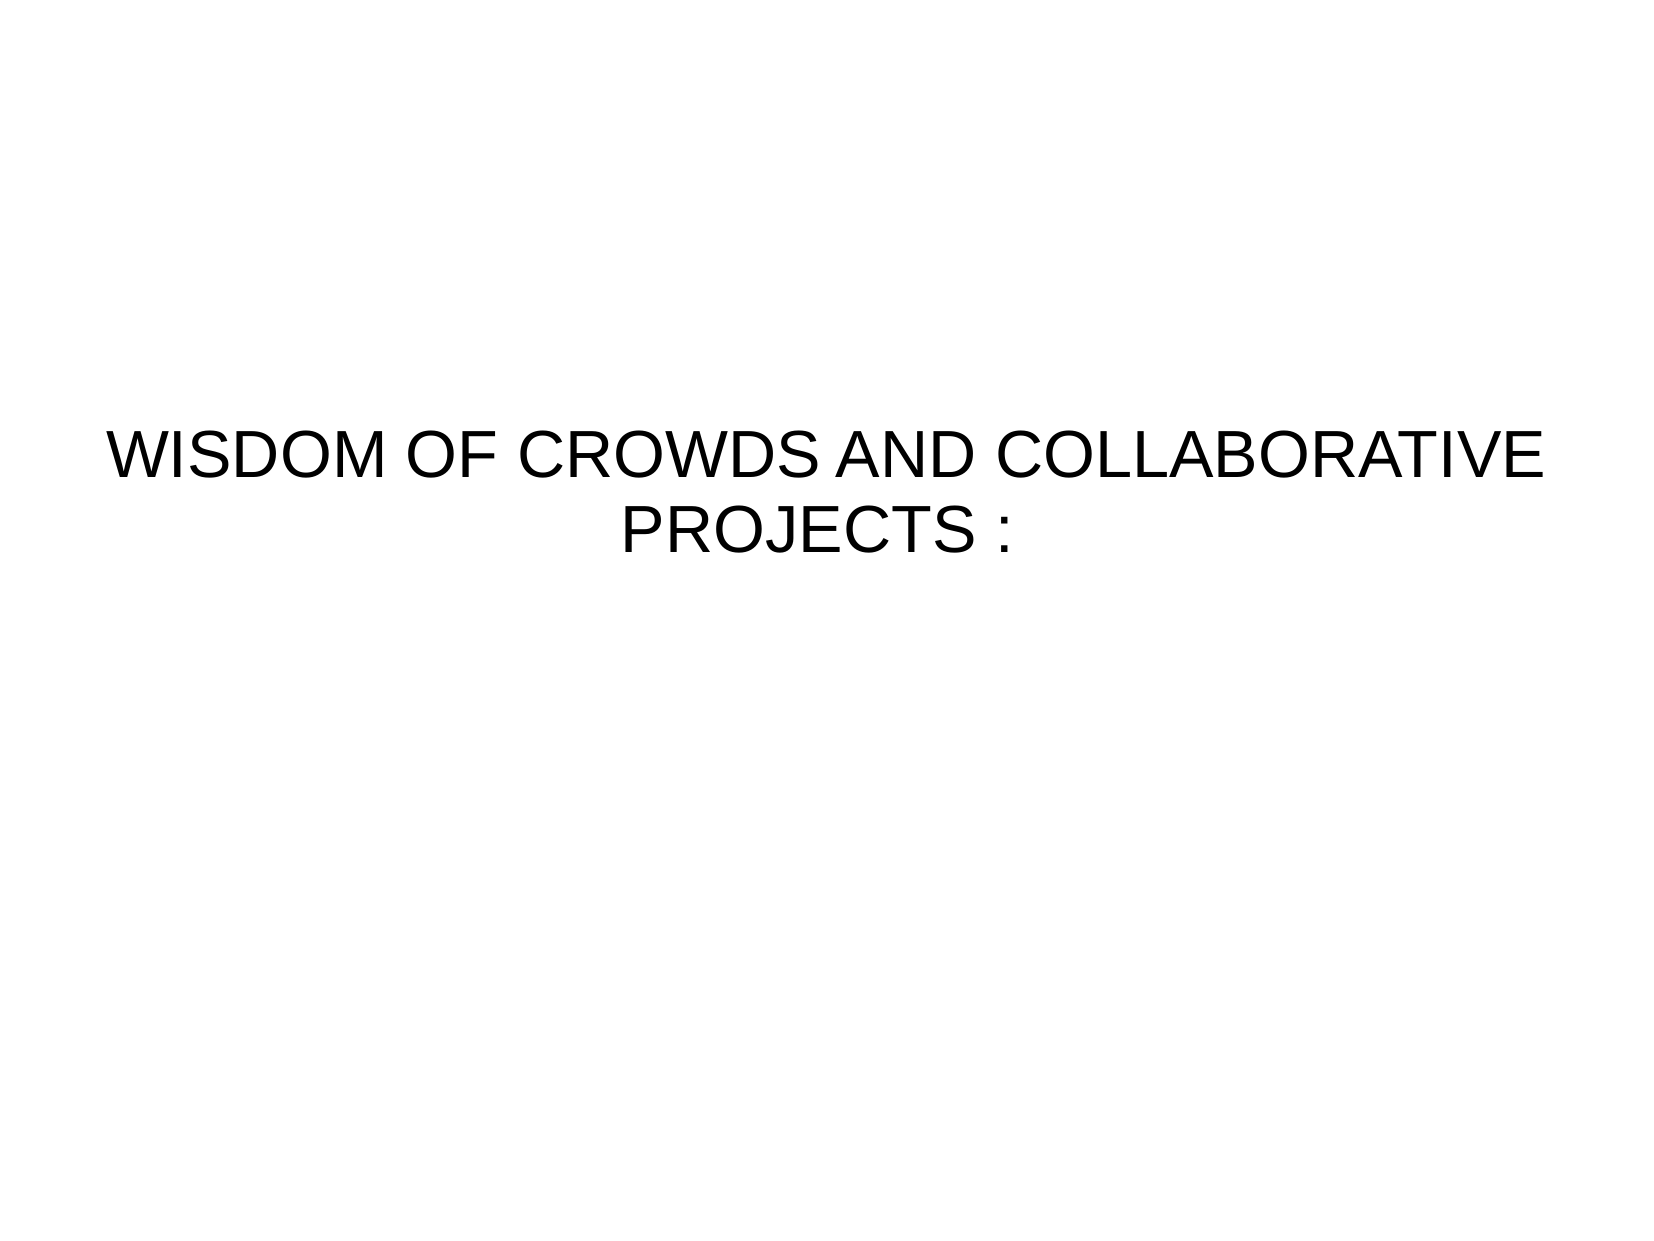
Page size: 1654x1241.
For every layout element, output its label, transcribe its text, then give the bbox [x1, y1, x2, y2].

subtitle WISDOM OF CROWDS AND COLLABORATIVE PROJECTS : [82, 49, 1571, 1010]
